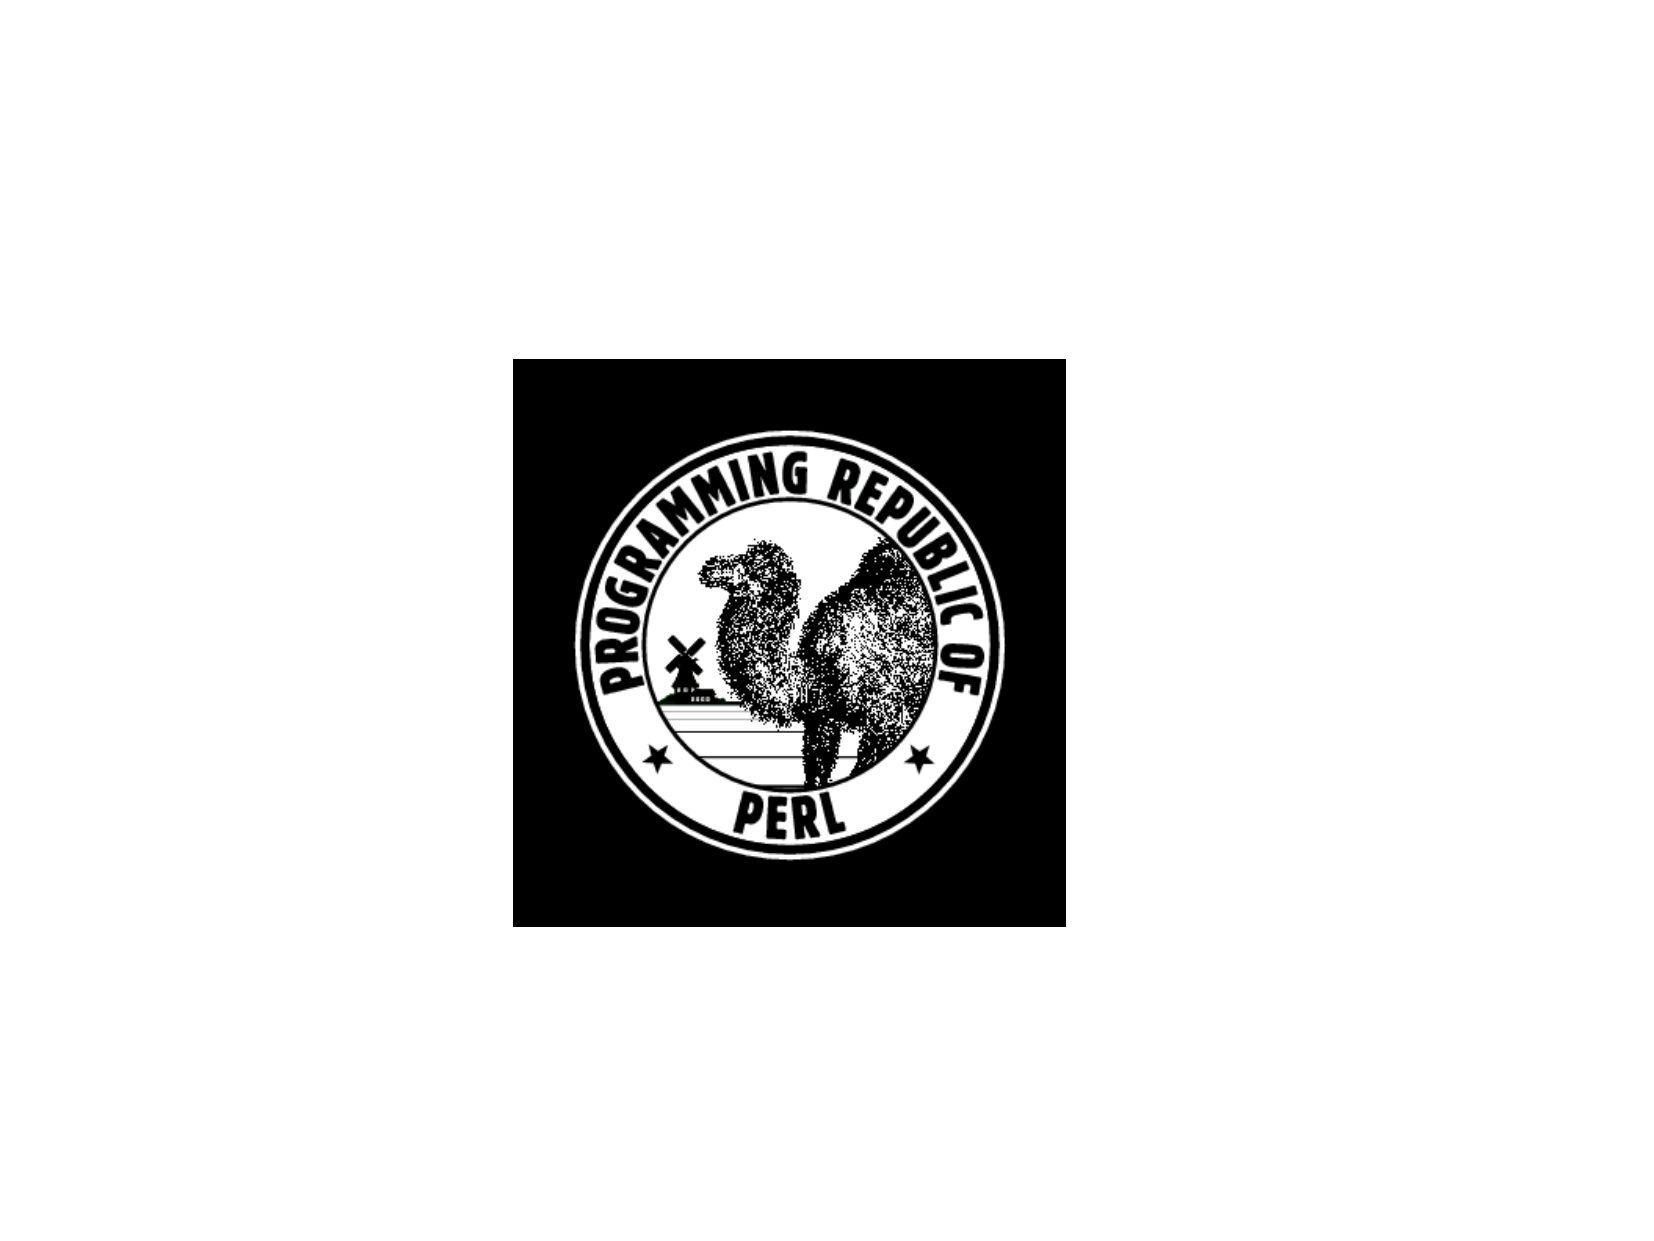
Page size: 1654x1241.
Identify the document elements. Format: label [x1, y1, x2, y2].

picture [513, 359, 1066, 928]
